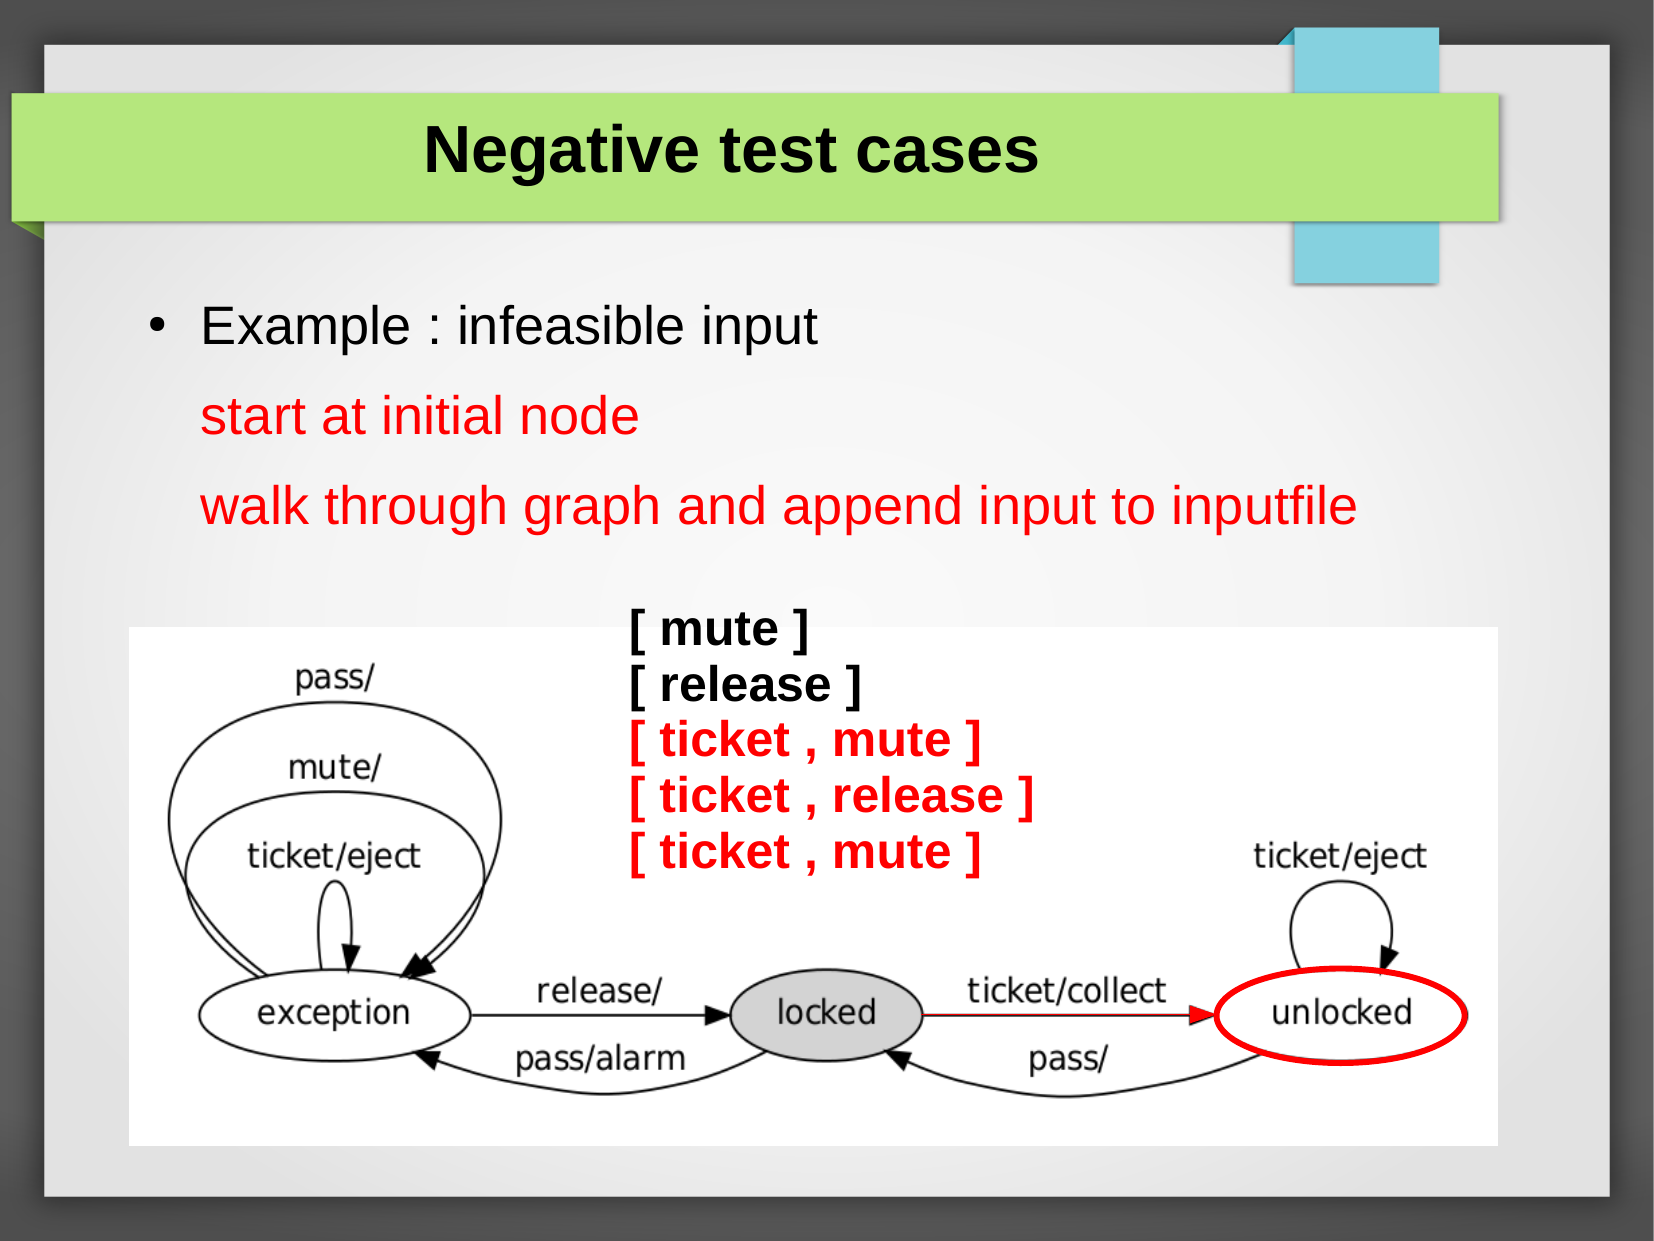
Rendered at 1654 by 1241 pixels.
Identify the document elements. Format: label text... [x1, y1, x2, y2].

text_box [ mute ] [ release ] [ ticket , mute ] [ ticket , release ] [ ticket , mute ] [614, 592, 1312, 890]
list Example : infeasible input start at initial node walk through graph and append input to inputfile [129, 295, 1489, 627]
text_box Negative test cases [188, 111, 1276, 187]
picture [0, 0, 1654, 1241]
